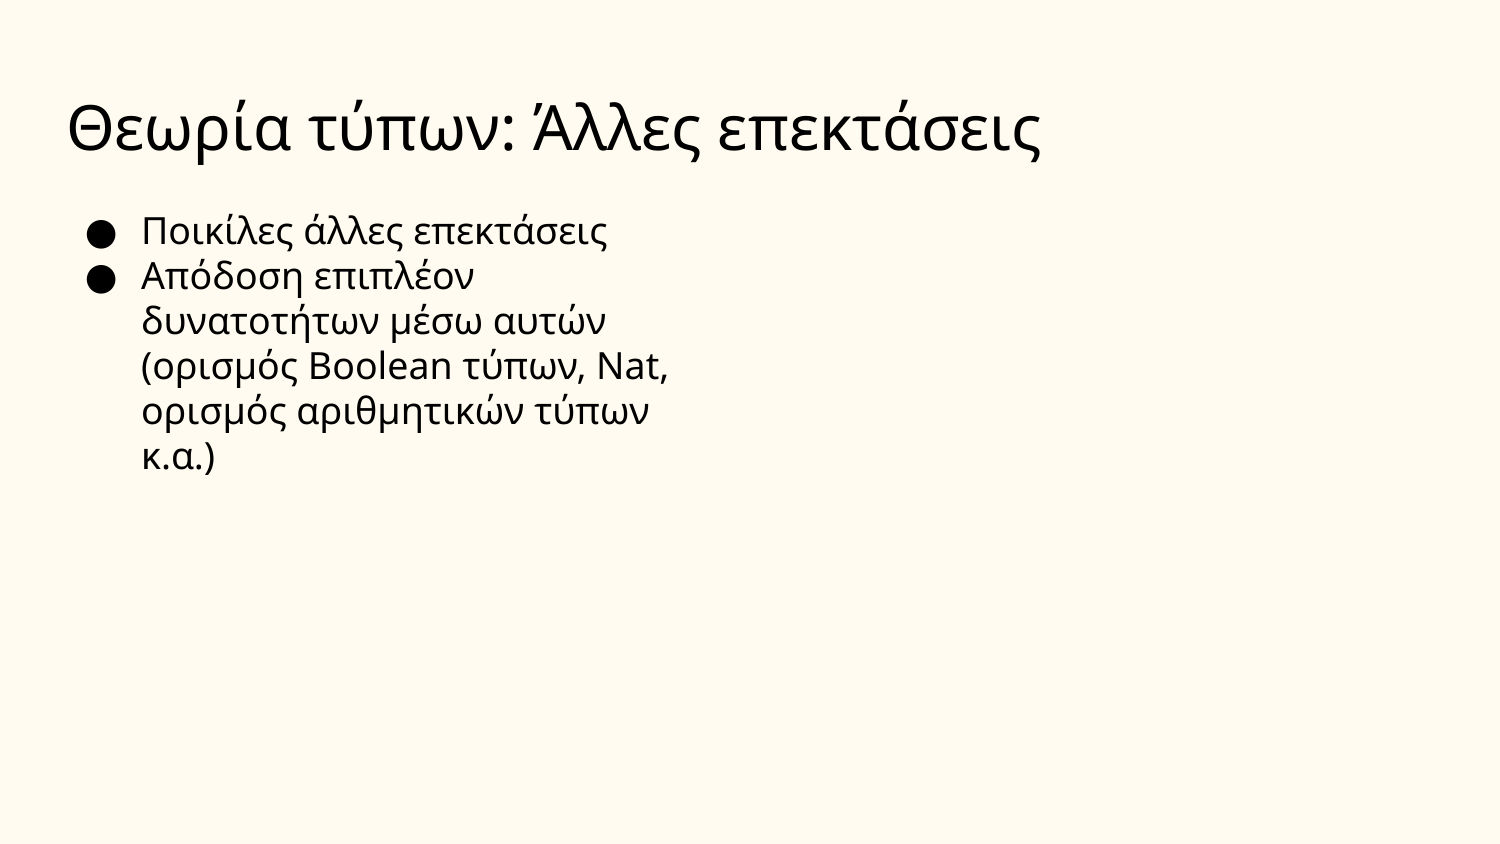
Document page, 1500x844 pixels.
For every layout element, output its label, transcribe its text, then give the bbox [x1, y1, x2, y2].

title Θεωρία τύπων: Άλλες επεκτάσεις [51, 72, 1449, 174]
list Ποικίλες άλλες επεκτάσεις Απόδοση επιπλέον δυνατοτήτων μέσω αυτών (ορισμός Boolean τύπων, Nat, ορισμός αριθμητικών τύπων κ.α.) [51, 192, 708, 750]
